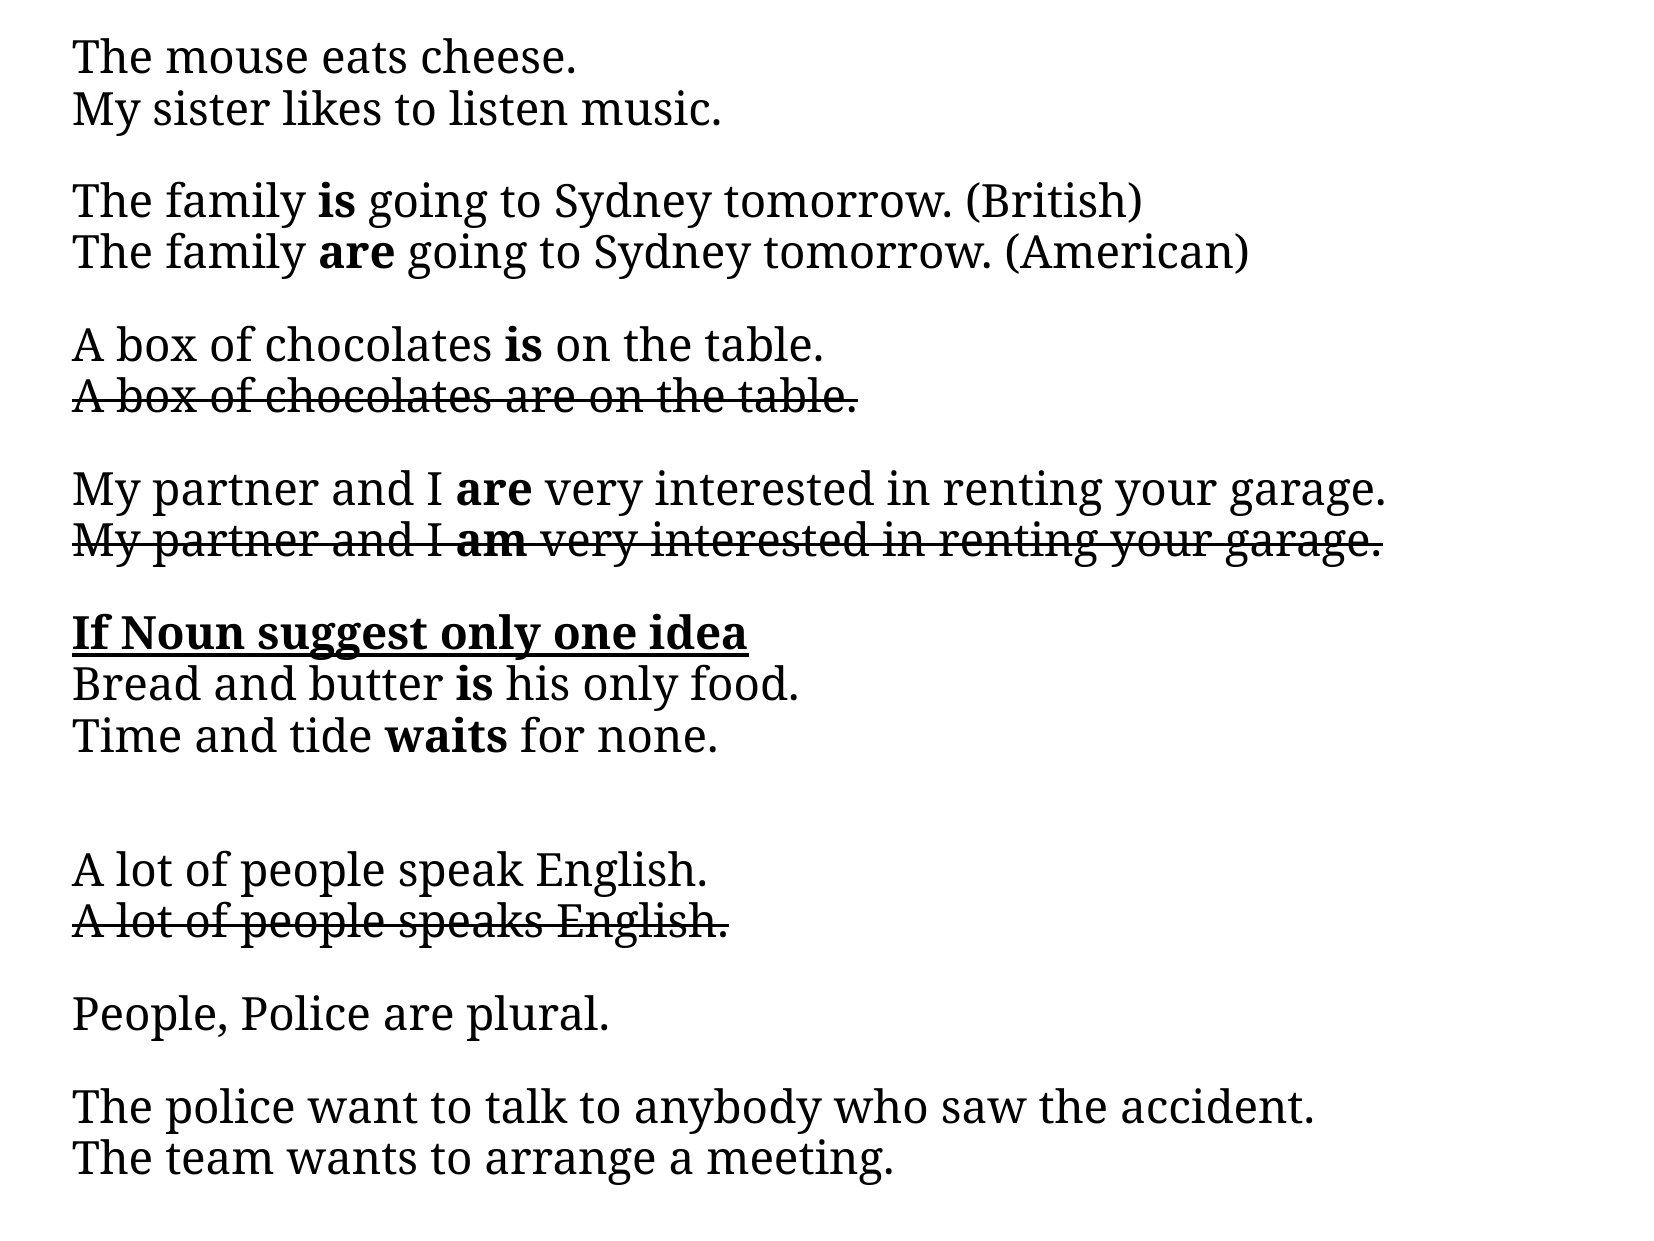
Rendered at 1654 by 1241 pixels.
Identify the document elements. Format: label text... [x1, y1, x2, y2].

text_box The mouse eats cheese. My sister likes to listen music. The family is going to Sydney tomorrow. (British) The family are going to Sydney tomorrow. (American) A box of chocolates is on the table. A box of chocolates are on the table. My partner and I are very interested in renting your garage. My partner and I am very interested in renting your garage. If Noun suggest only one idea Bread and butter is his only food. Time and tide waits for none. A lot of people speak English. A lot of people speaks English. People, Police are plural. The police want to talk to anybody who saw the accident. The team wants to arrange a meeting. [71, 31, 1560, 1140]
